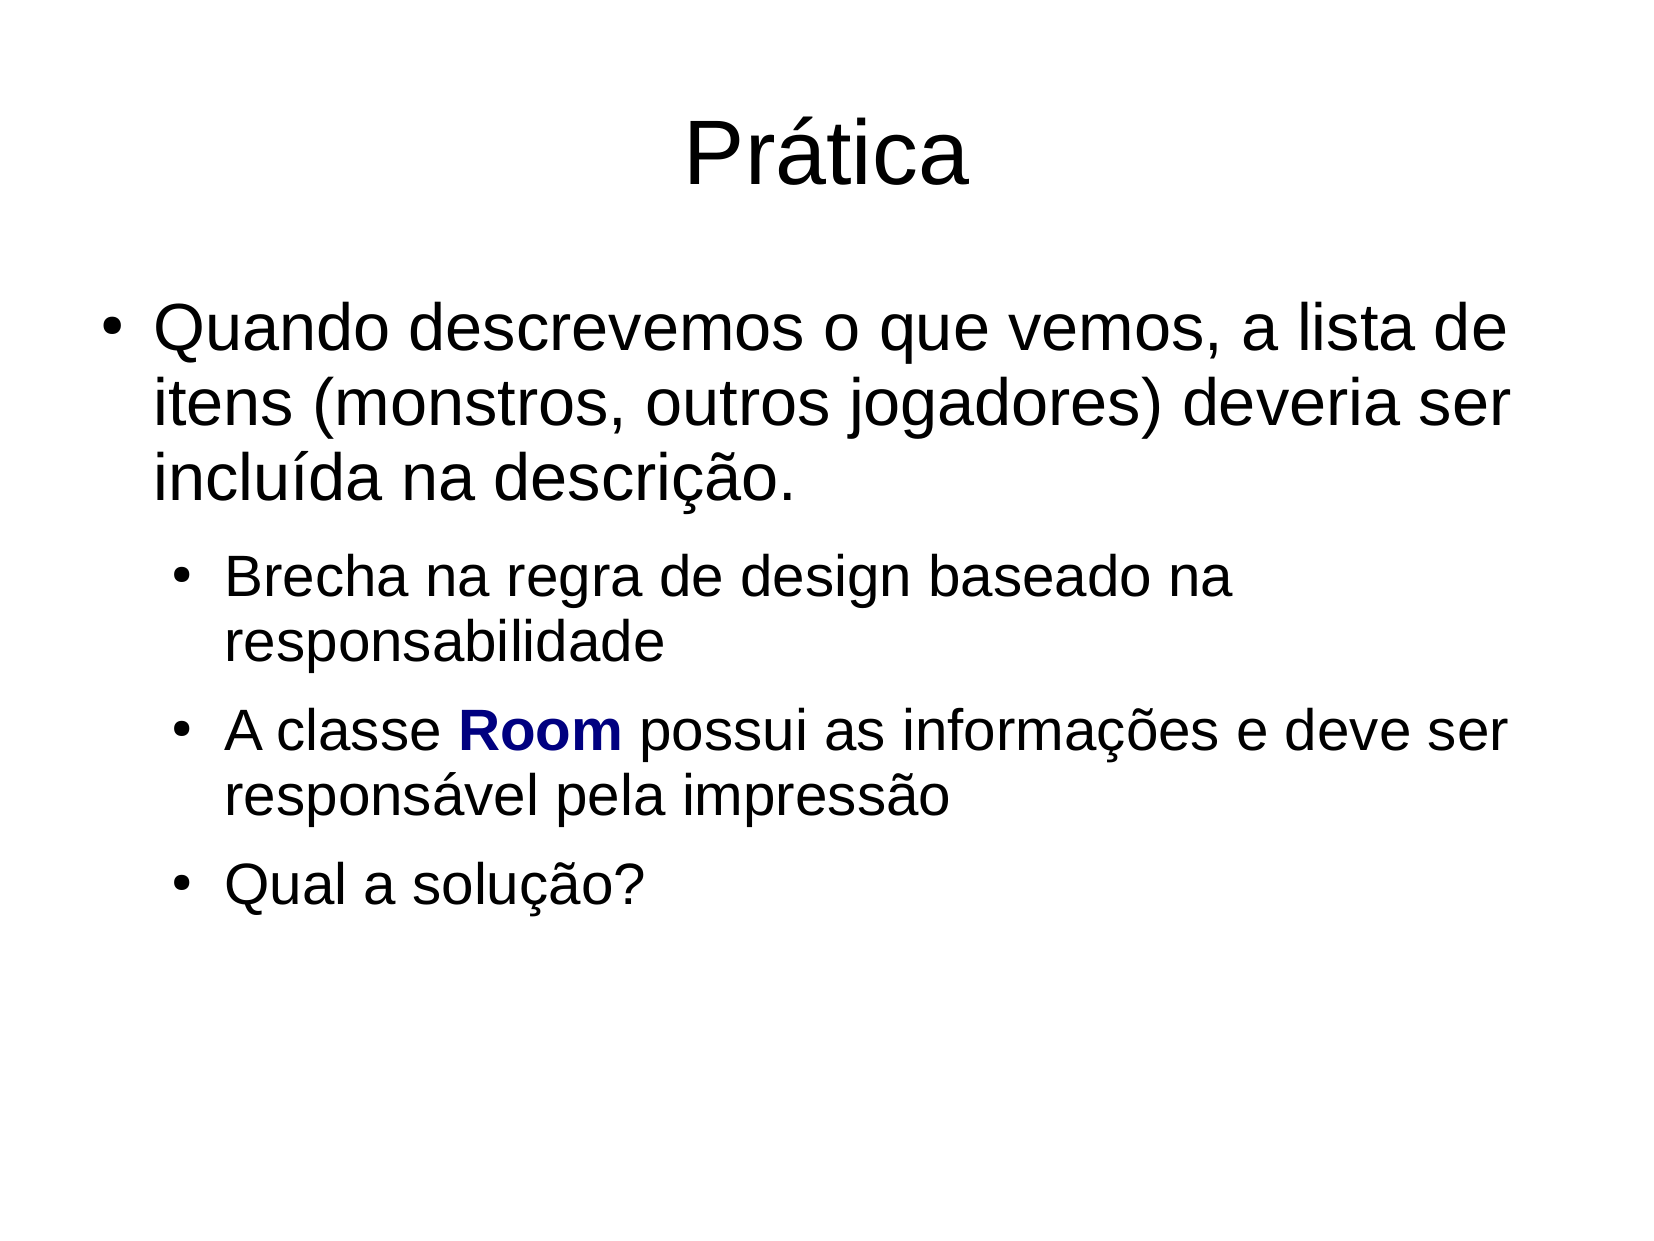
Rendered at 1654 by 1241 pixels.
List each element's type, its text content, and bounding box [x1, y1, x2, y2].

title Prática [82, 49, 1571, 257]
list Quando descrevemos o que vemos, a lista de itens (monstros, outros jogadores) deveria ser incluída na descrição. Brecha na regra de design baseado na responsabilidade A classe Room possui as informações e deve ser responsável pela impressão Qual a solução? [82, 290, 1571, 1109]
